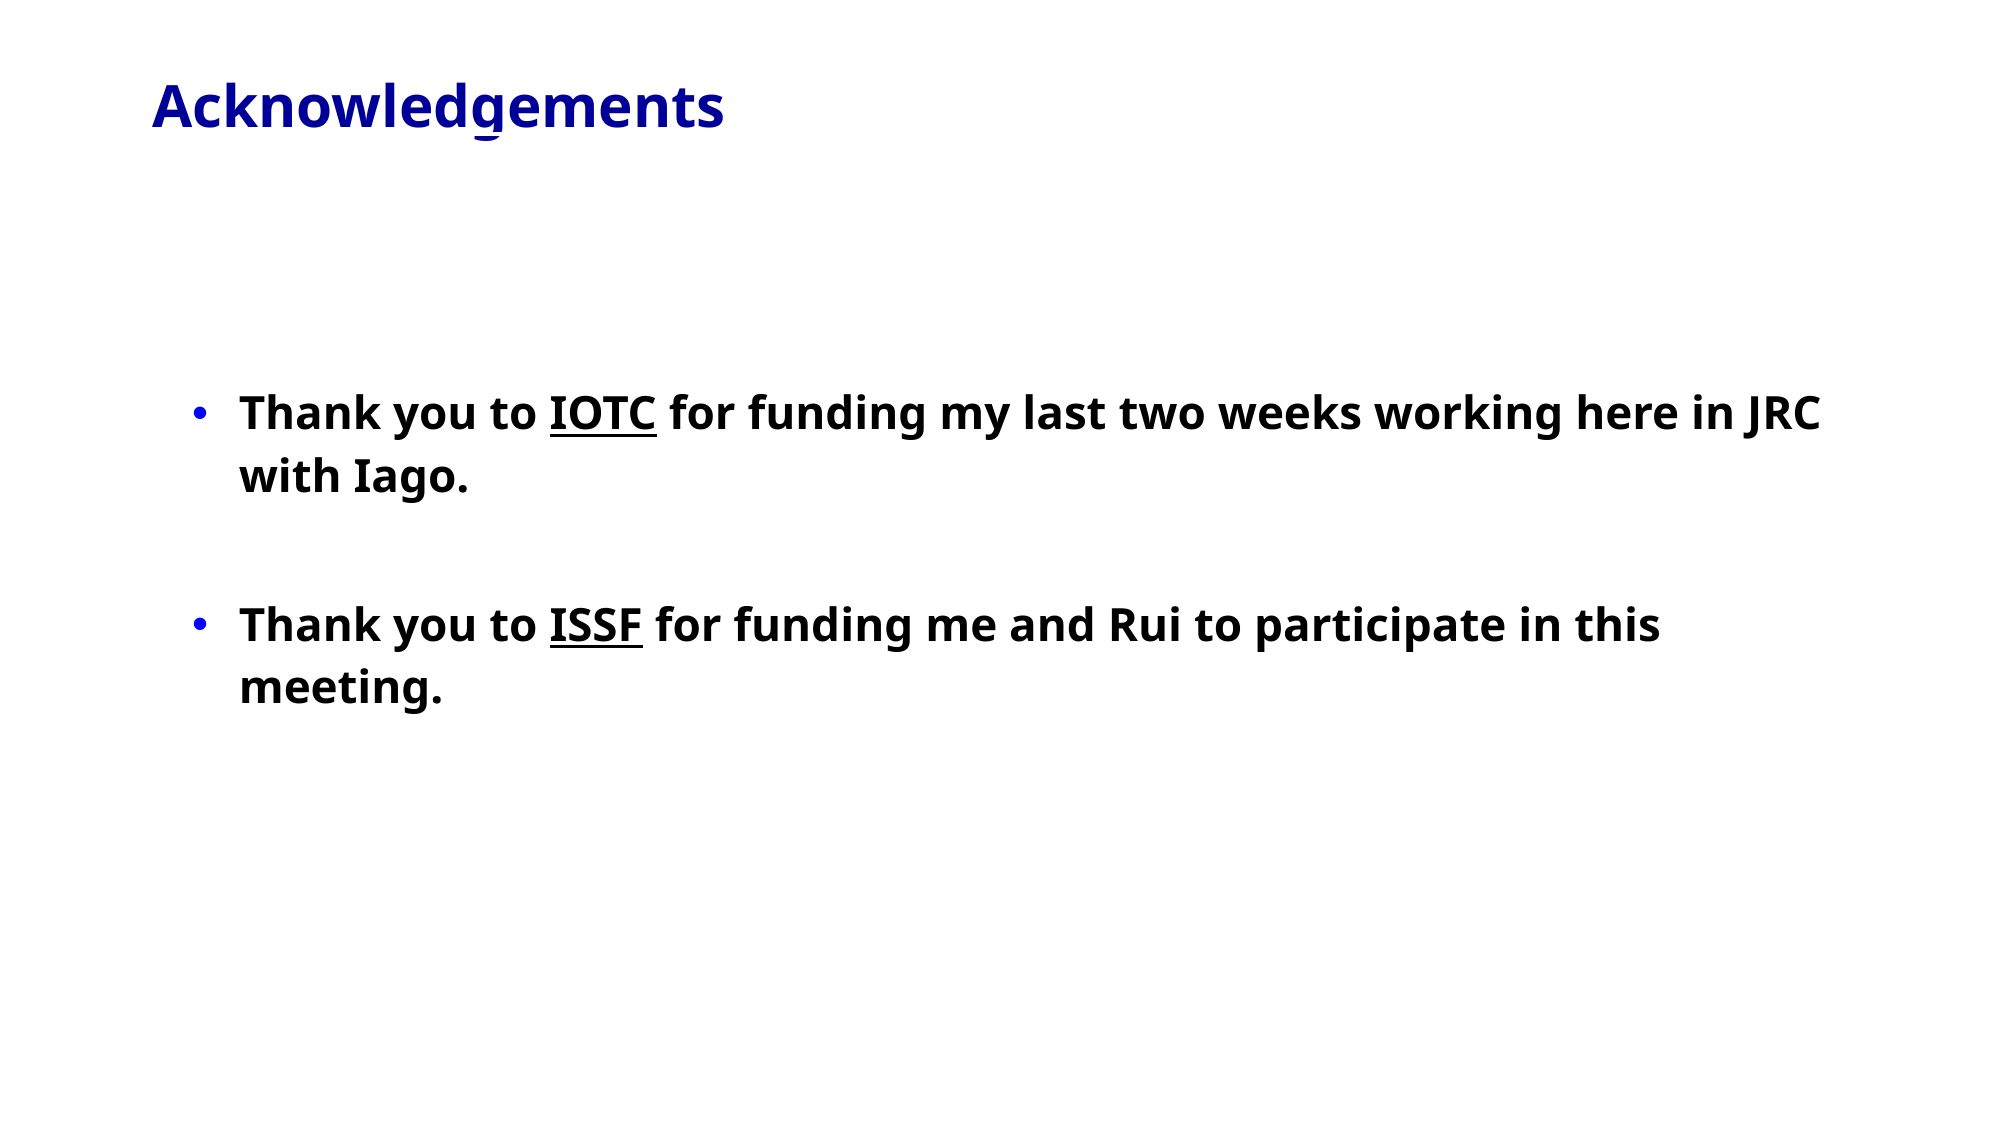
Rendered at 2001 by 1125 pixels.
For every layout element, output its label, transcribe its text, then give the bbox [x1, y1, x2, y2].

text_box Acknowledgements [137, 0, 1863, 218]
text_box Thank you to IOTC for funding my last two weeks working here in JRC with Iago. Thank you to ISSF for funding me and Rui to participate in this meeting. [177, 248, 1843, 991]
